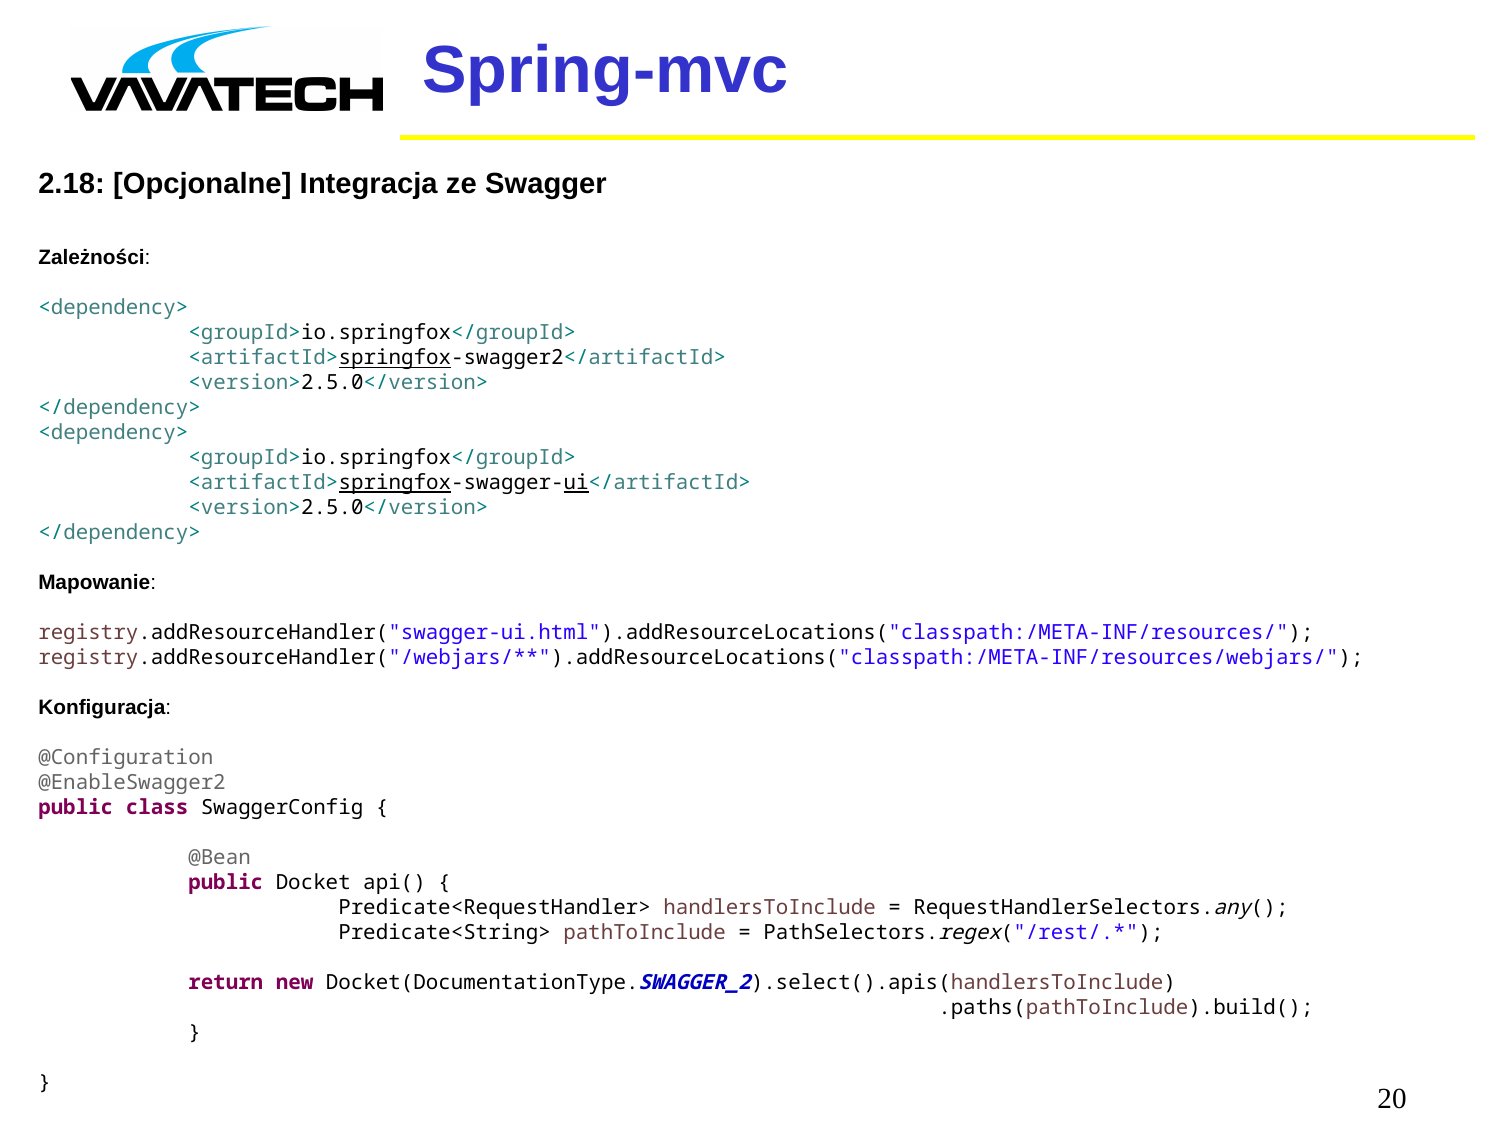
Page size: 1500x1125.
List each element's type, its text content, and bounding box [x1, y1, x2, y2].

text_box 2.18: [Opcjonalne] Integracja ze Swagger Zależności: <dependency> <groupId>io.springfox</groupId> <artifactId>springfox-swagger2</artifactId> <version>2.5.0</version> </dependency> <dependency> <groupId>io.springfox</groupId> <artifactId>springfox-swagger-ui</artifactId> <version>2.5.0</version> </dependency> Mapowanie: registry.addResourceHandler("swagger-ui.html").addResourceLocations("classpath:/META-INF/resources/"); registry.addResourceHandler("/webjars/**").addResourceLocations("classpath:/META-INF/resources/webjars/"); Konfiguracja: @Configuration @EnableSwagger2 public class SwaggerConfig { @Bean public Docket api() { Predicate<RequestHandler> handlersToInclude = RequestHandlerSelectors.any(); Predicate<String> pathToInclude = PathSelectors.regex("/rest/.*"); return new Docket(DocumentationType.SWAGGER_2).select().apis(handlersToInclude) .paths(pathToInclude).build(); } } [23, 156, 1477, 1125]
title Spring-mvc [407, 0, 1479, 157]
picture [70, 26, 383, 111]
